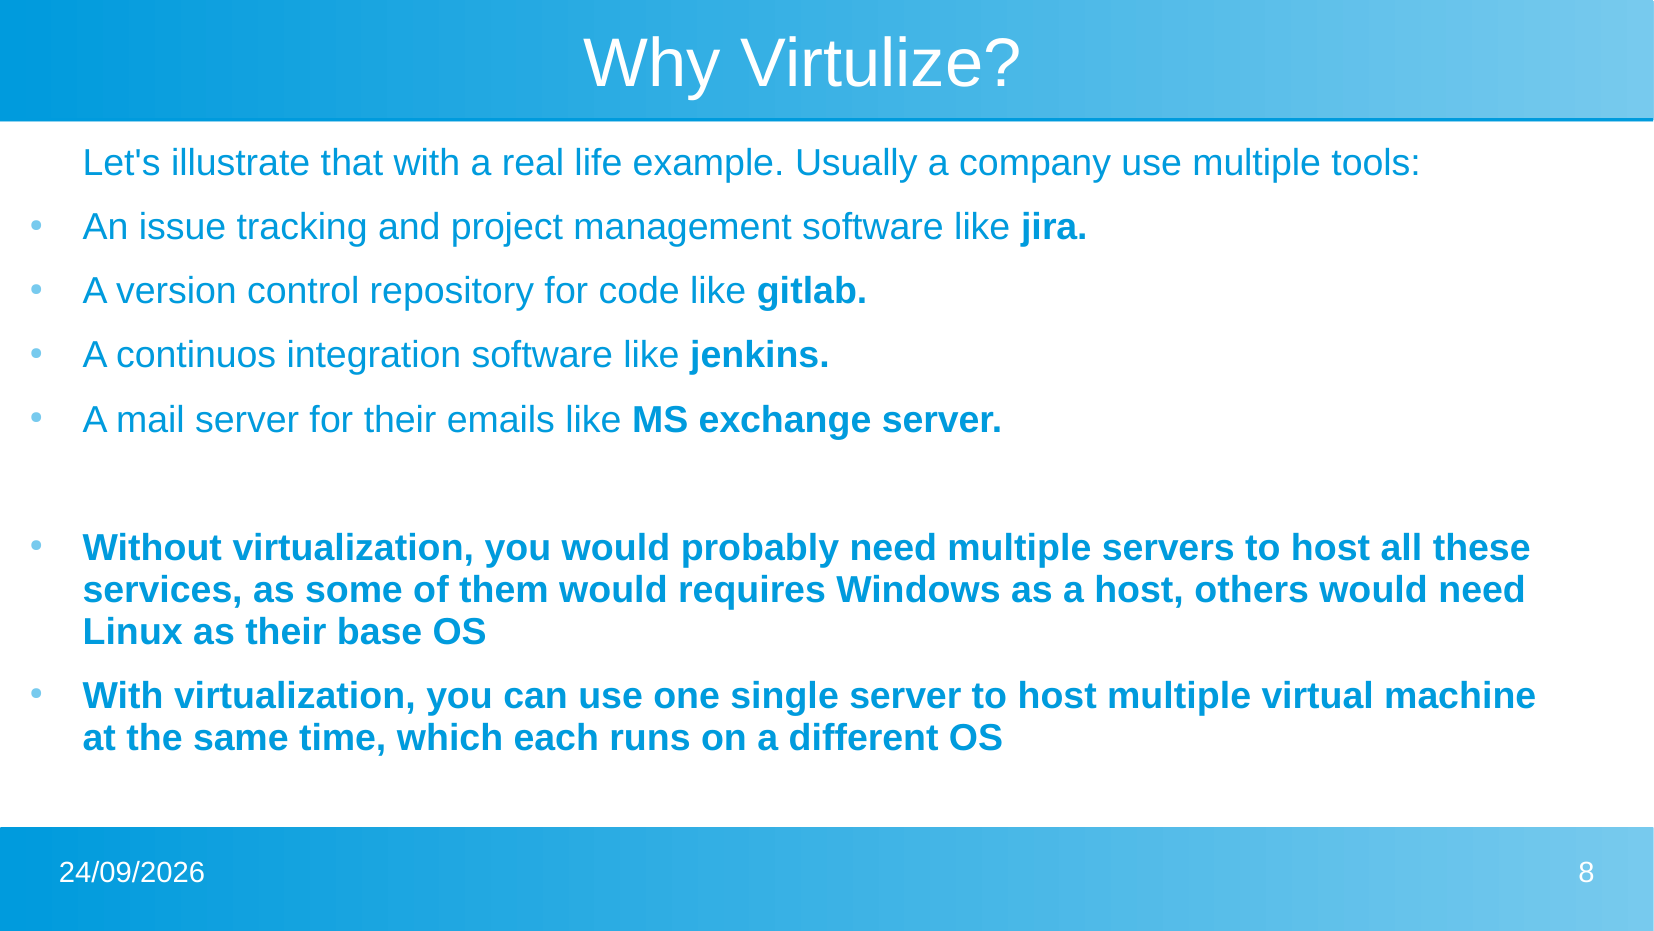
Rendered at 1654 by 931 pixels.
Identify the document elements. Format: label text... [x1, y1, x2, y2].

list Let's illustrate that with a real life example. Usually a company use multiple tools: An issue tracking and project management software like jira. A version control repository for code like gitlab. A continuos integration software like jenkins. A mail server for their emails like MS exchange server. Without virtualization, you would probably need multiple servers to host all these services, as some of them would requires Windows as a host, others would need Linux as their base OS With virtualization, you can use one single server to host multiple virtual machine at the same time, which each runs on a different OS [11, 141, 1548, 733]
title Why Virtulize? [35, 23, 1571, 103]
